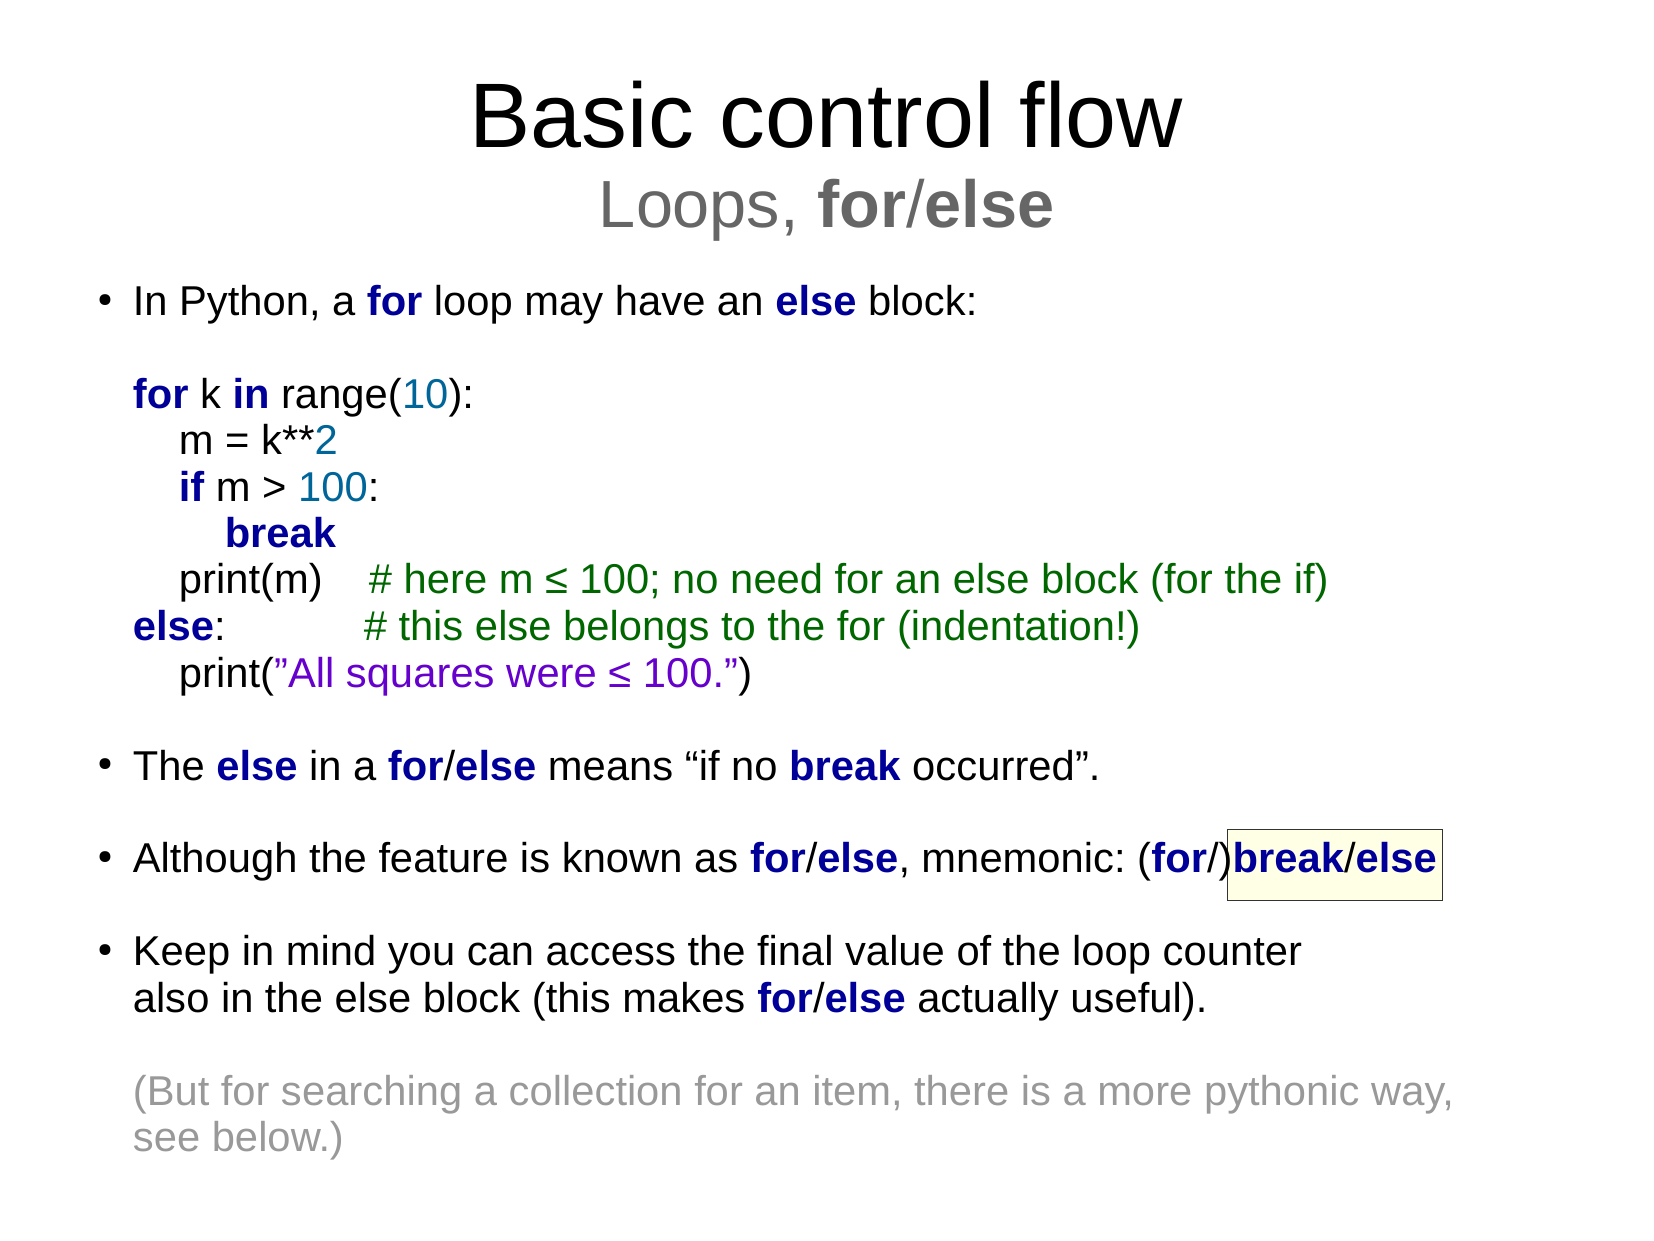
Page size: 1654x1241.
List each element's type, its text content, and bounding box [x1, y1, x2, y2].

text_box In Python, a for loop may have an else block: for k in range(10): m = k**2 if m > 100: break print(m) # here m ≤ 100; no need for an else block (for the if) else: # this else belongs to the for (indentation!) print(”All squares were ≤ 100.”) The else in a for/else means “if no break occurred”. Although the feature is known as for/else, mnemonic: (for/)break/else Keep in mind you can access the final value of the loop counter also in the else block (this makes for/else actually useful). (But for searching a collection for an item, there is a more pythonic way, see below.) [82, 270, 1561, 1241]
title Basic control flow Loops, for/else [82, 49, 1571, 257]
